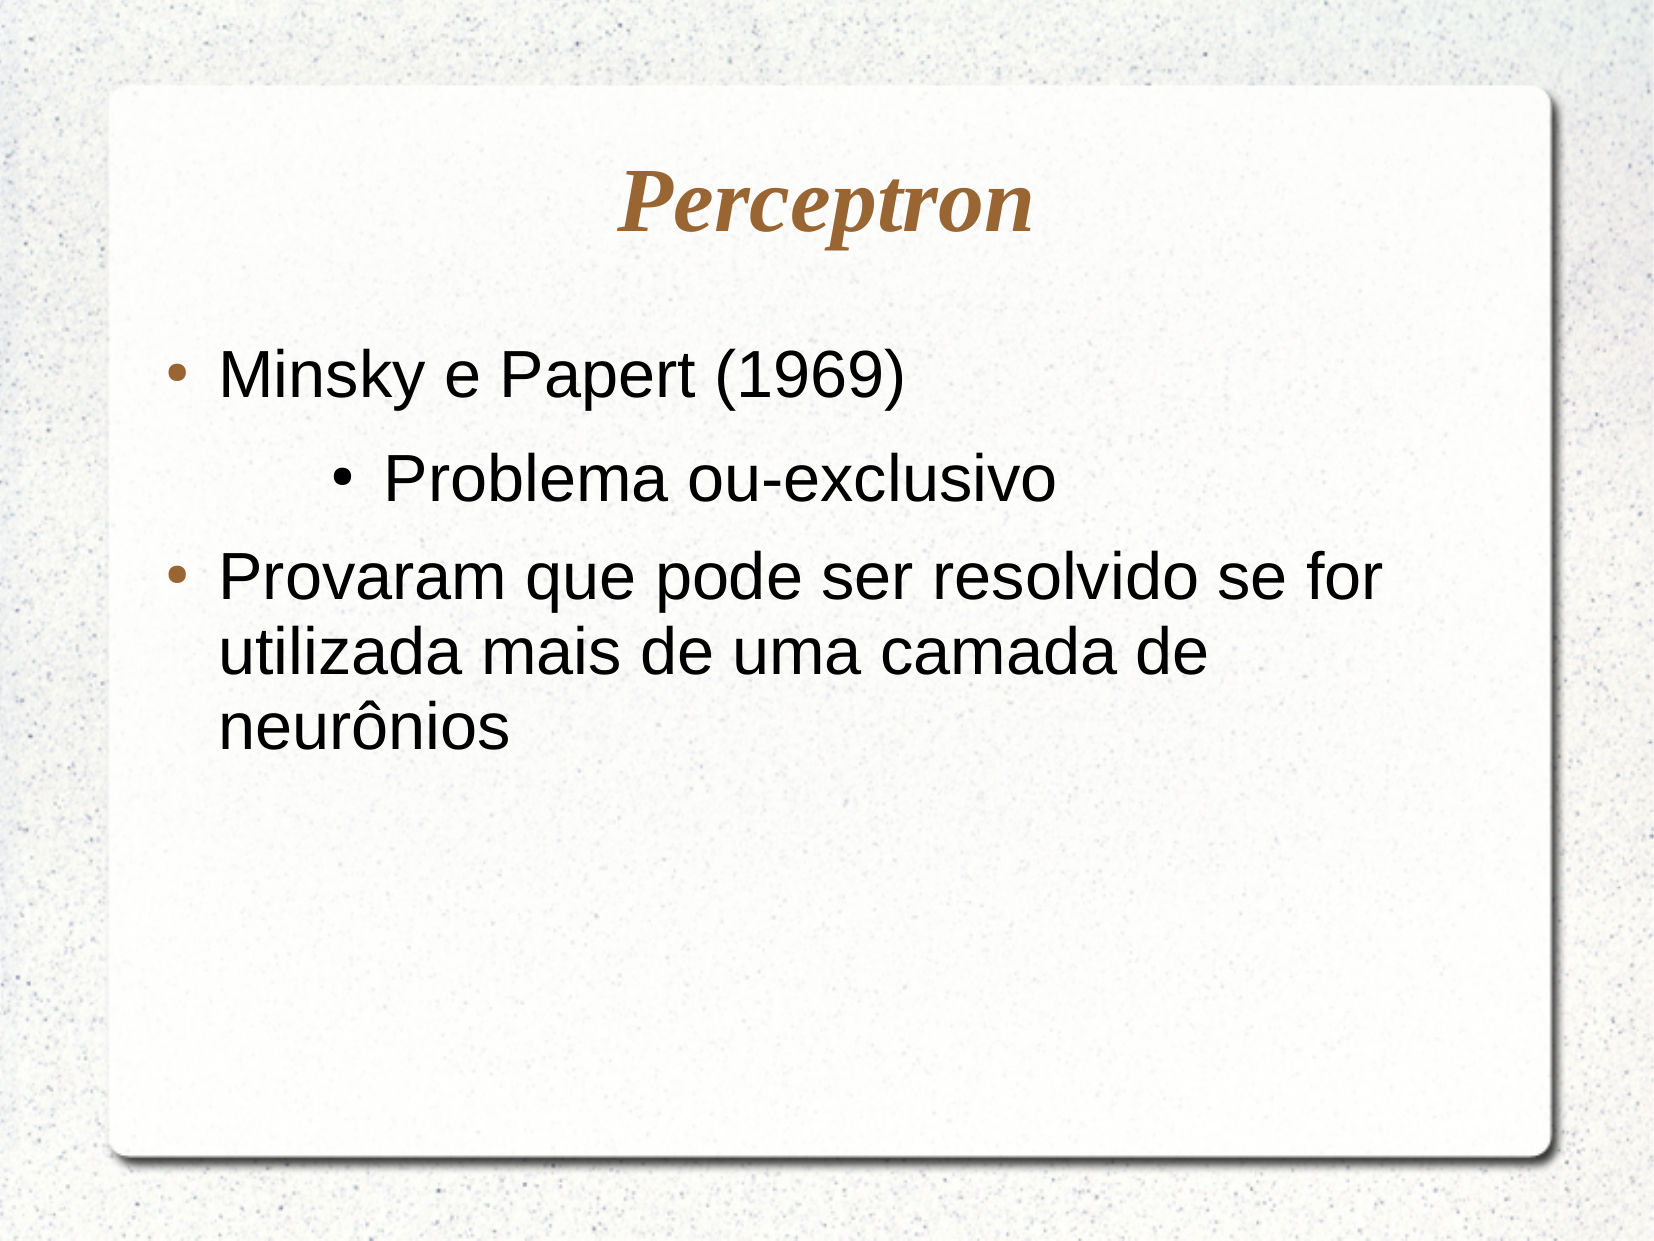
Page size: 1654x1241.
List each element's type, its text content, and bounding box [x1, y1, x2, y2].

list Minsky e Papert (1969) Problema ou-exclusivo Provaram que pode ser resolvido se for utilizada mais de uma camada de neurônios [147, 336, 1506, 1241]
picture [0, 0, 1654, 1241]
title Perceptron [118, 96, 1536, 304]
